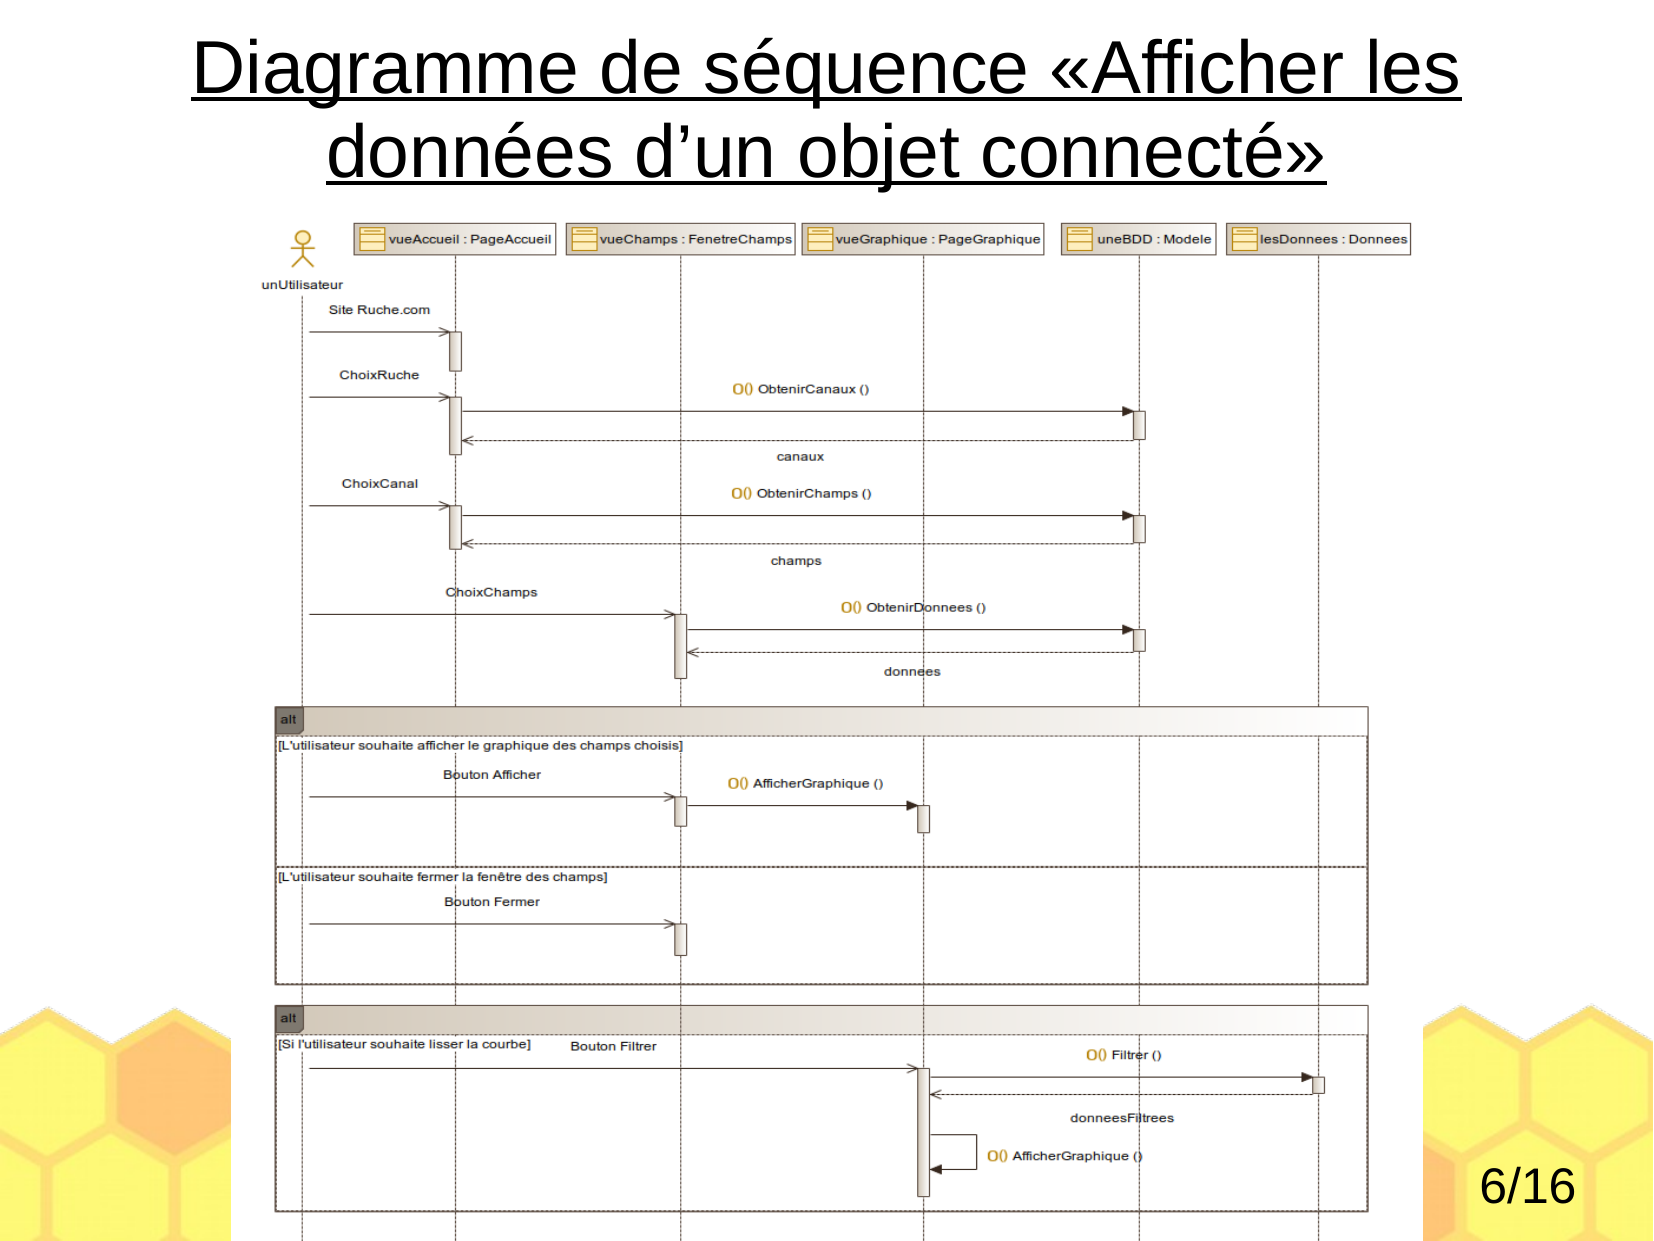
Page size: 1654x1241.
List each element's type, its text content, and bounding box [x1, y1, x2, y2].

title Diagramme de séquence «Afficher les données d’un objet connecté» [82, 5, 1571, 213]
text_box <numéro>/16 [1464, 1145, 1630, 1241]
picture [0, 212, 1653, 1241]
